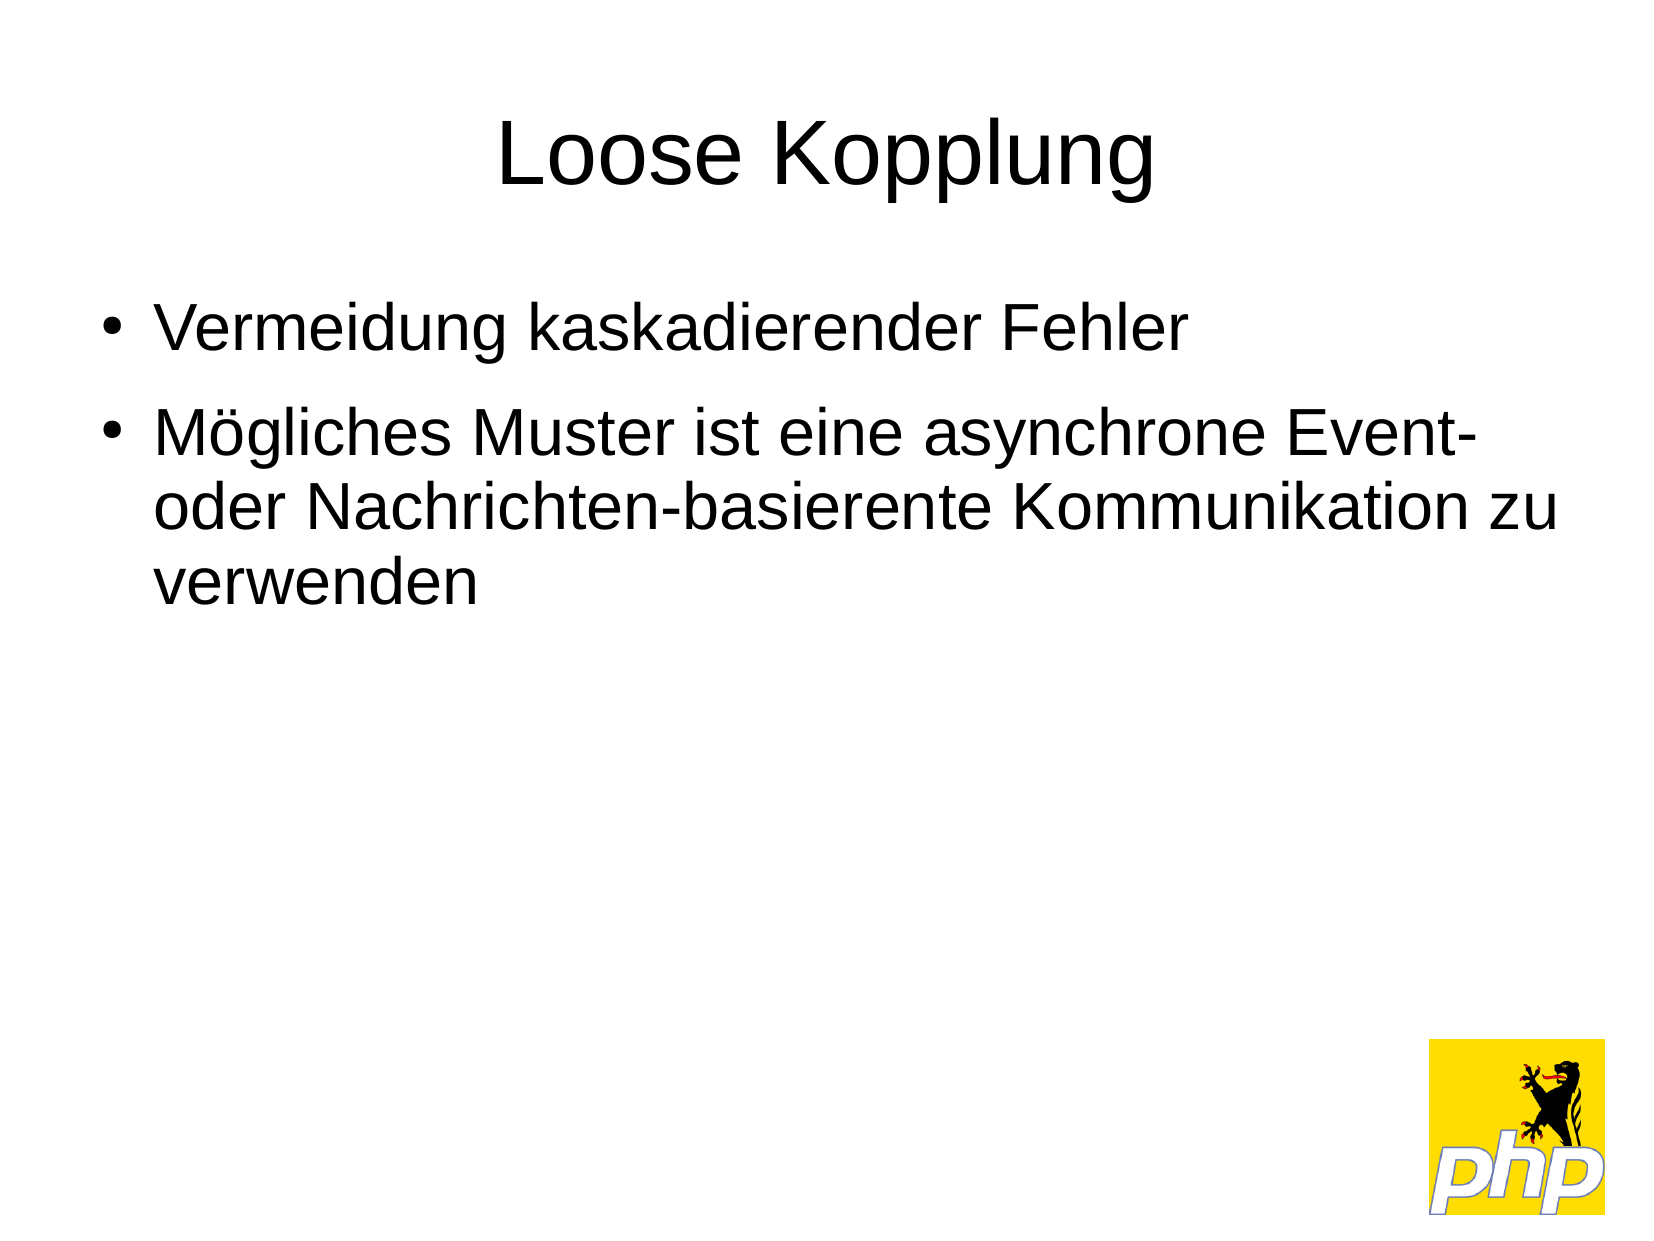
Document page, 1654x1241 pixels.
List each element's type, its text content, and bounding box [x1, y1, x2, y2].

title Loose Kopplung [82, 49, 1571, 257]
list Vermeidung kaskadierender Fehler Mögliches Muster ist eine asynchrone Event- oder Nachrichten-basierente Kommunikation zu verwenden [82, 290, 1571, 1010]
picture [1429, 1039, 1605, 1215]
